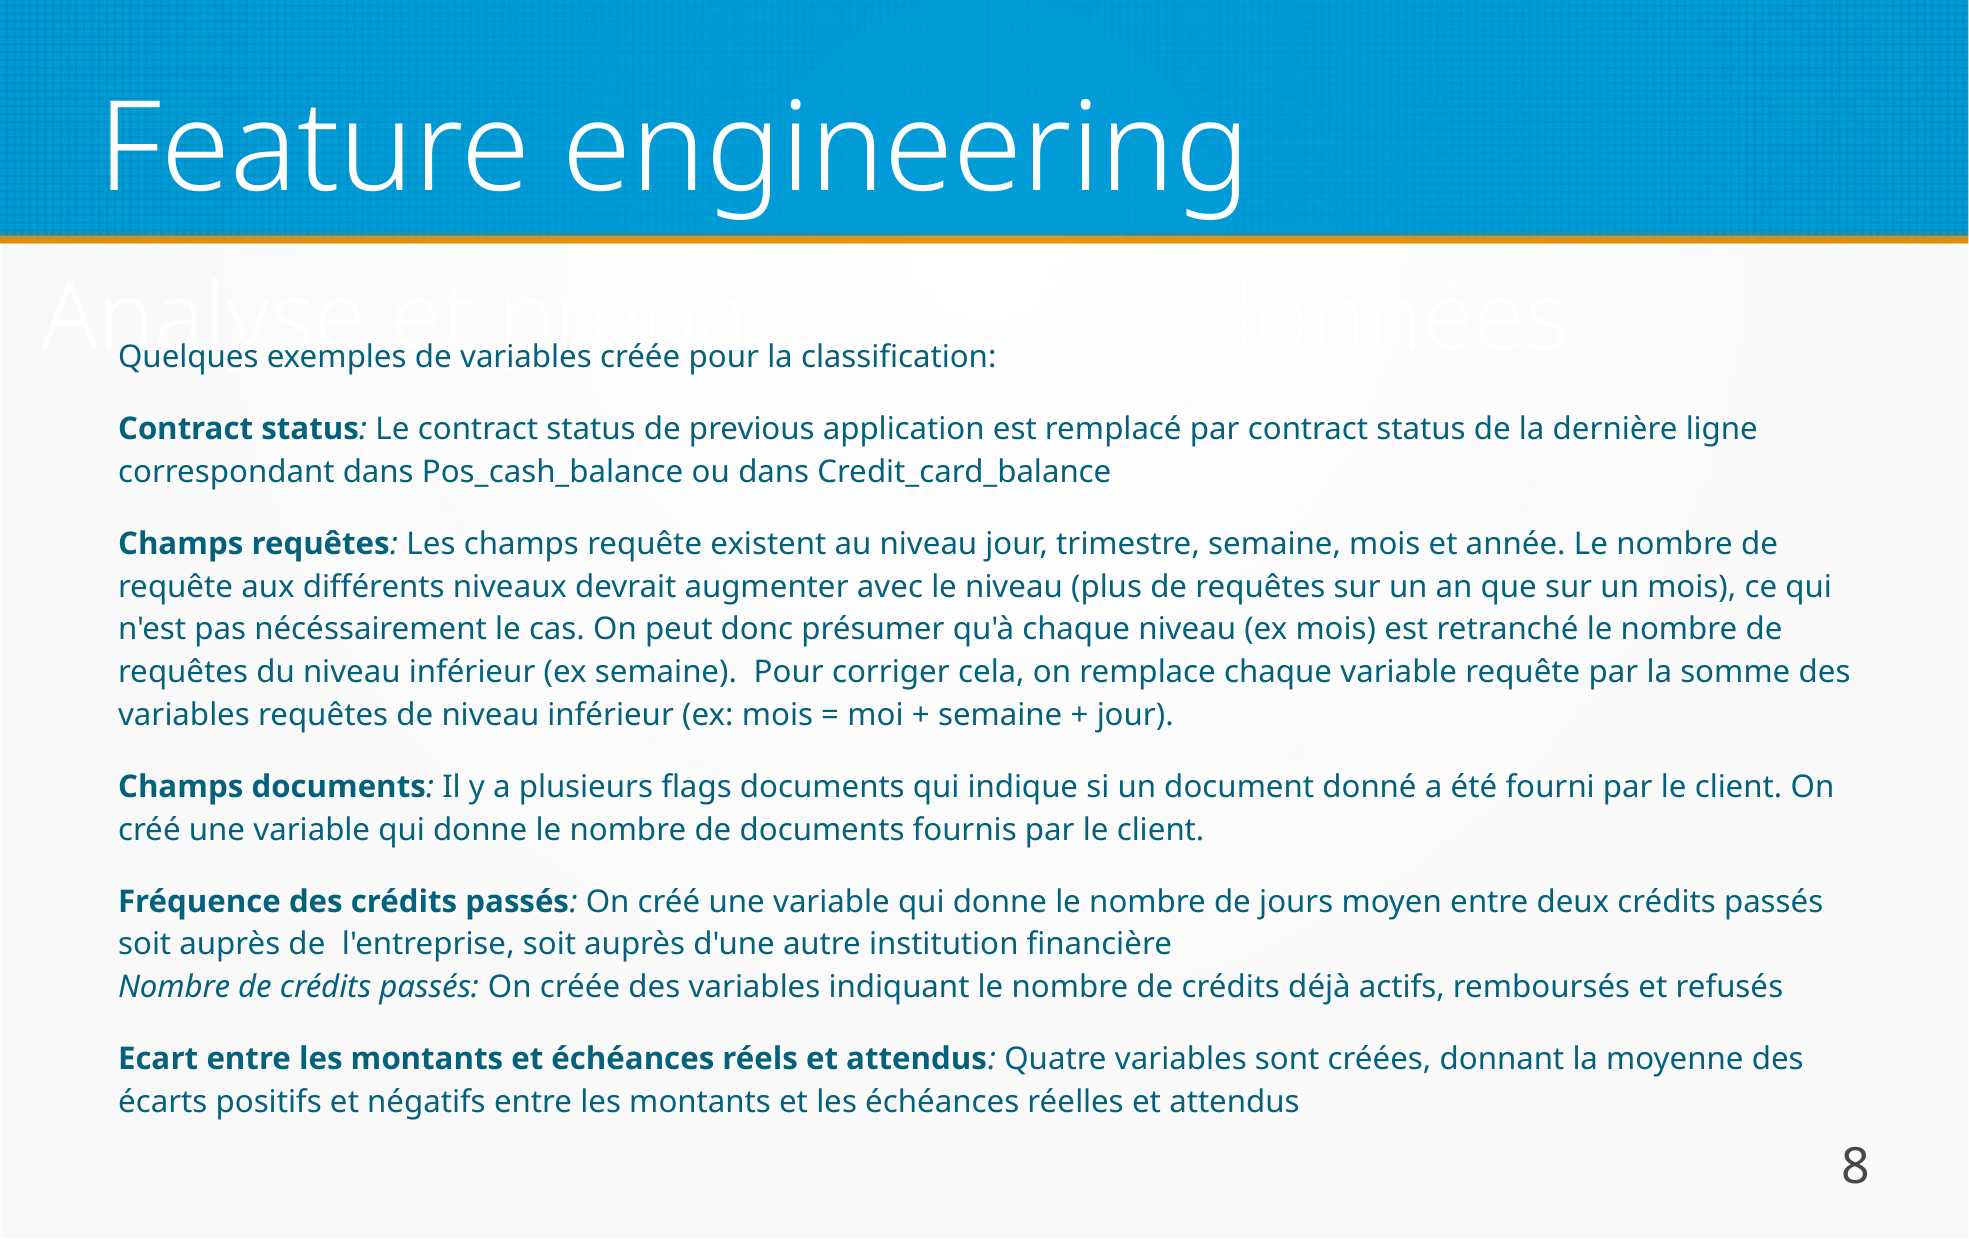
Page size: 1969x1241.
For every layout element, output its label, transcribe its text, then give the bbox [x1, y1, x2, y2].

picture [0, 233, 1969, 1241]
title Feature engineering [98, 19, 1870, 227]
text_box Quelques exemples de variables créée pour la classification: Contract status: Le contract status de previous application est remplacé par contract status de la dernière ligne correspondant dans Pos_cash_balance ou dans Credit_card_balance Champs requêtes: Les champs requête existent au niveau jour, trimestre, semaine, mois et année. Le nombre de requête aux différents niveaux devrait augmenter avec le niveau (plus de requêtes sur un an que sur un mois), ce qui n'est pas nécéssairement le cas. On peut donc présumer qu'à chaque niveau (ex mois) est retranché le nombre de requêtes du niveau inférieur (ex semaine). Pour corriger cela, on remplace chaque variable requête par la somme des variables requêtes de niveau inférieur (ex: mois = moi + semaine + jour). Champs documents: Il y a plusieurs flags documents qui indique si un document donné a été fourni par le client. On créé une variable qui donne le nombre de documents fournis par le client. Fréquence des crédits passés: On créé une variable qui donne le nombre de jours moyen entre deux crédits passés soit auprès de l'entreprise, soit auprès d'une autre institution financière Nombre de crédits passés: On créée des variables indiquant le nombre de crédits déjà actifs, remboursés et refusés Ecart entre les montants et échéances réels et attendus: Quatre variables sont créées, donnant la moyenne des écarts positifs et négatifs entre les montants et les échéances réelles et attendus [112, 259, 1890, 1196]
title Analyse et préparation des données [41, 183, 1766, 377]
